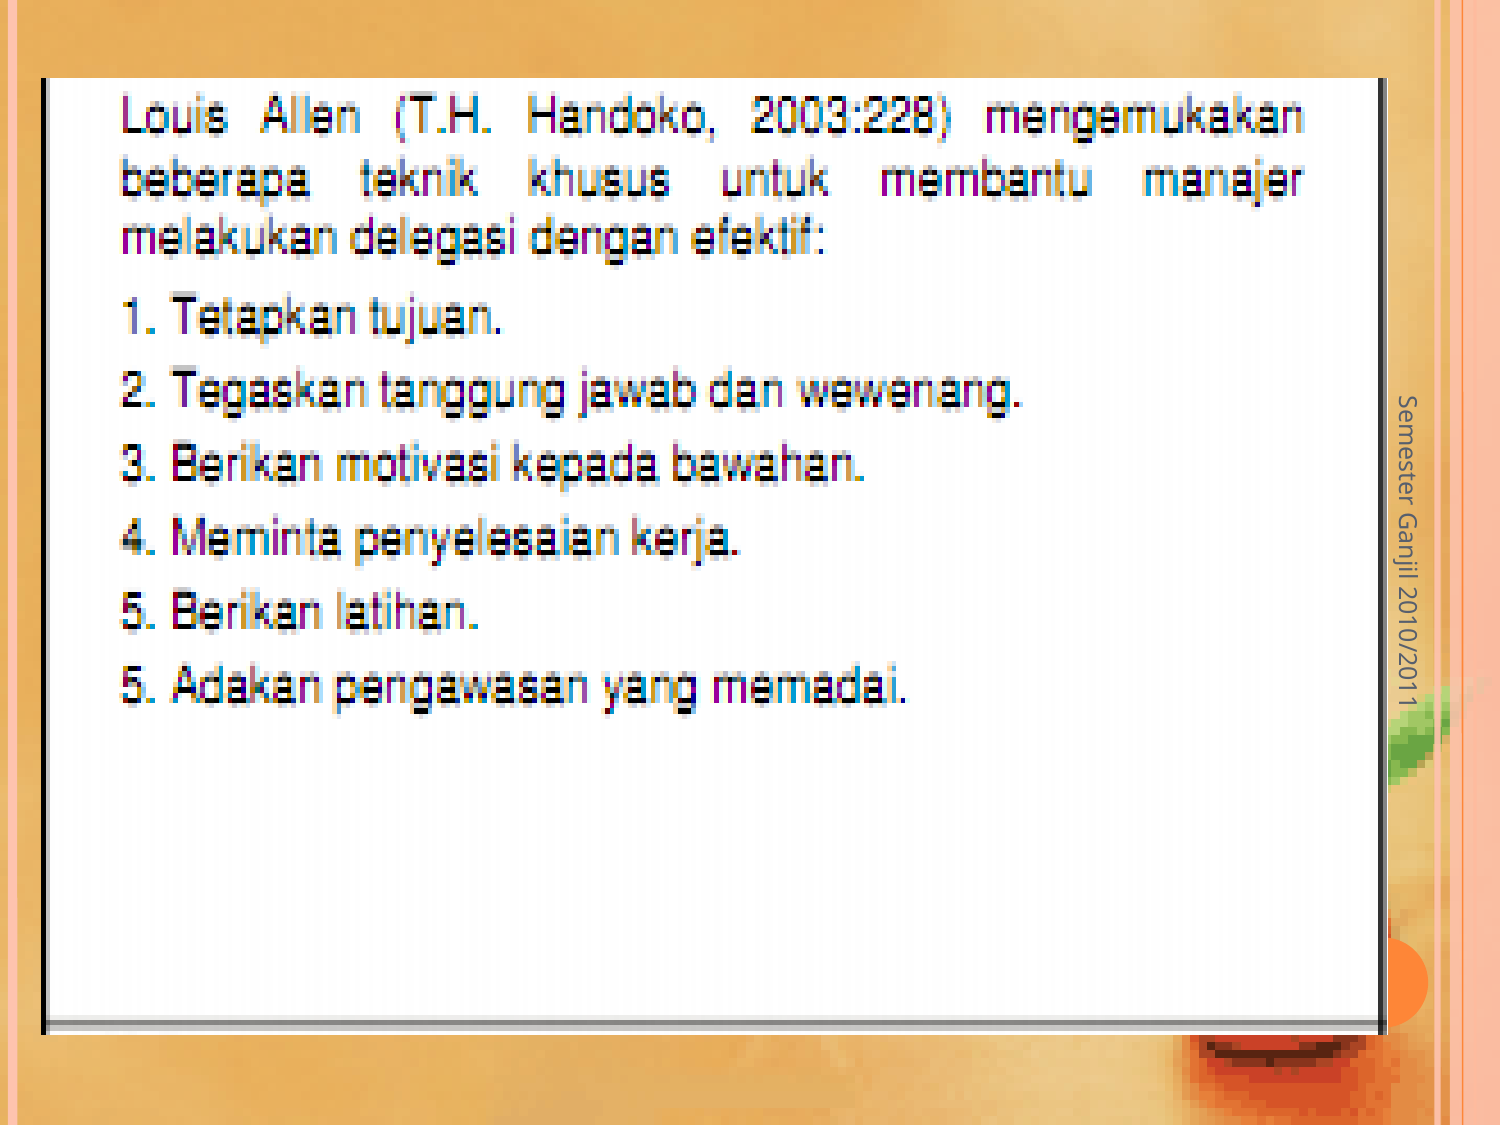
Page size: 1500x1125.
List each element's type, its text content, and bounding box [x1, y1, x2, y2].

picture [41, 78, 1388, 1035]
text_box Semester Ganjil 2010/2011 [1388, 380, 1440, 906]
